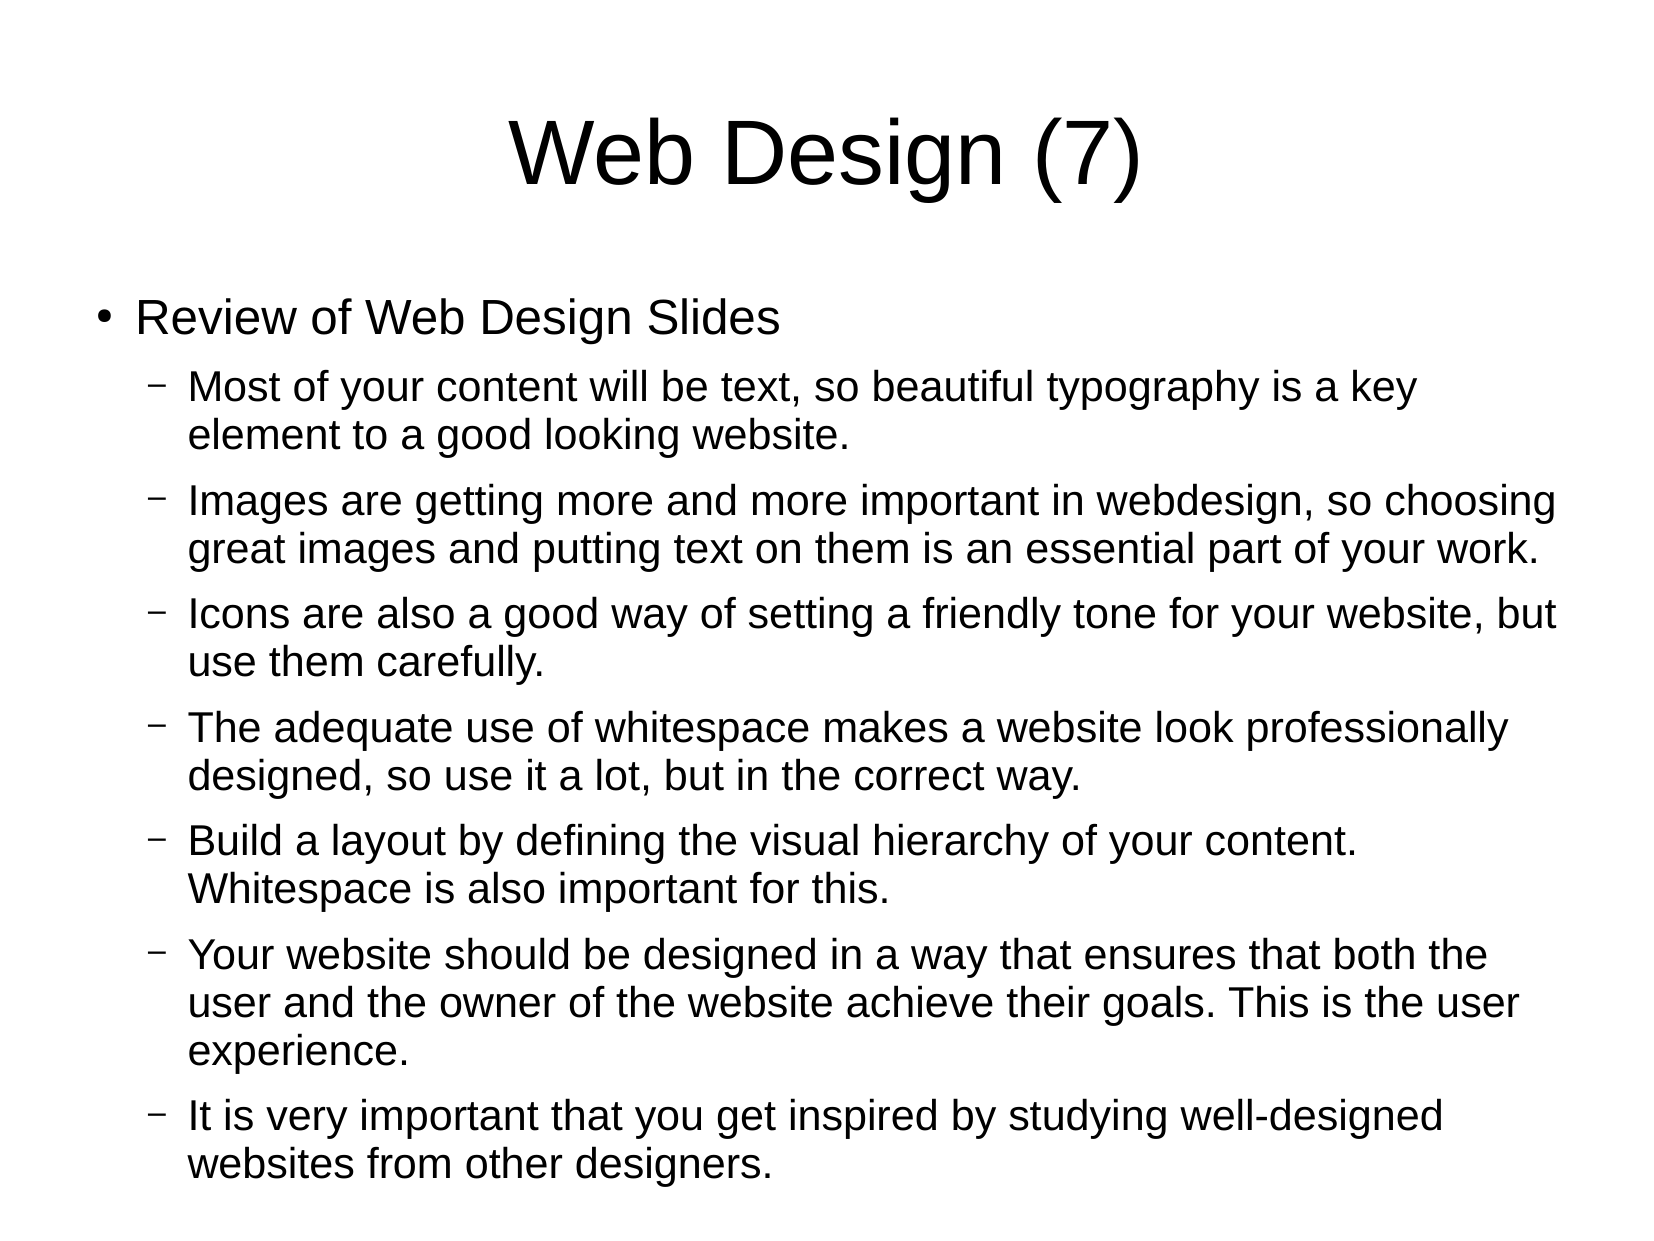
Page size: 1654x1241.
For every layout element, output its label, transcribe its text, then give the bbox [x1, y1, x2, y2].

list Review of Web Design Slides Most of your content will be text, so beautiful typography is a key element to a good looking website. Images are getting more and more important in webdesign, so choosing great images and putting text on them is an essential part of your work. Icons are also a good way of setting a friendly tone for your website, but use them carefully. The adequate use of whitespace makes a website look professionally designed, so use it a lot, but in the correct way. Build a layout by defining the visual hierarchy of your content. Whitespace is also important for this. Your website should be designed in a way that ensures that both the user and the owner of the website achieve their goals. This is the user experience. It is very important that you get inspired by studying well-designed websites from other designers. [82, 290, 1571, 1217]
title Web Design (7) [82, 49, 1571, 257]
